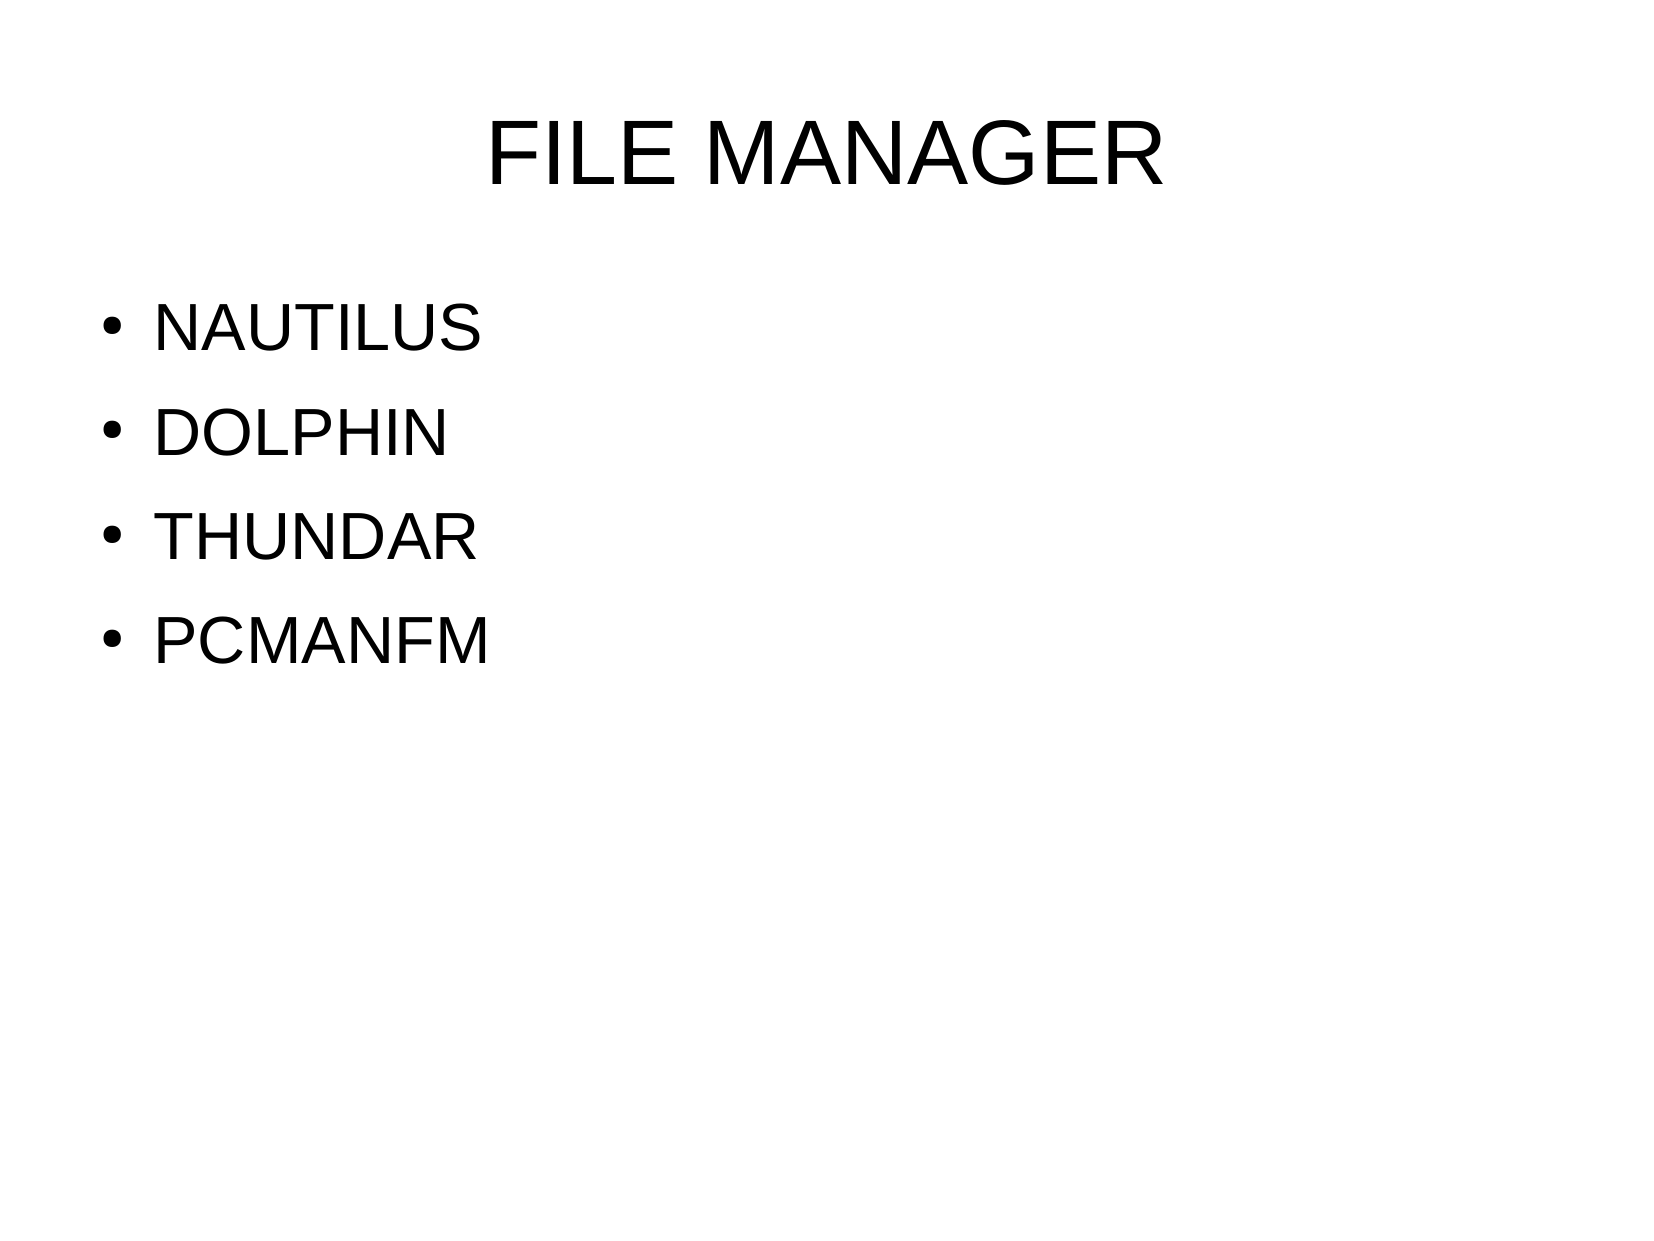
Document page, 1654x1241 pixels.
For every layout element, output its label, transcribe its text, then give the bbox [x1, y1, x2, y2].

list NAUTILUS DOLPHIN THUNDAR PCMANFM [82, 290, 1571, 1010]
title FILE MANAGER [82, 49, 1571, 257]
